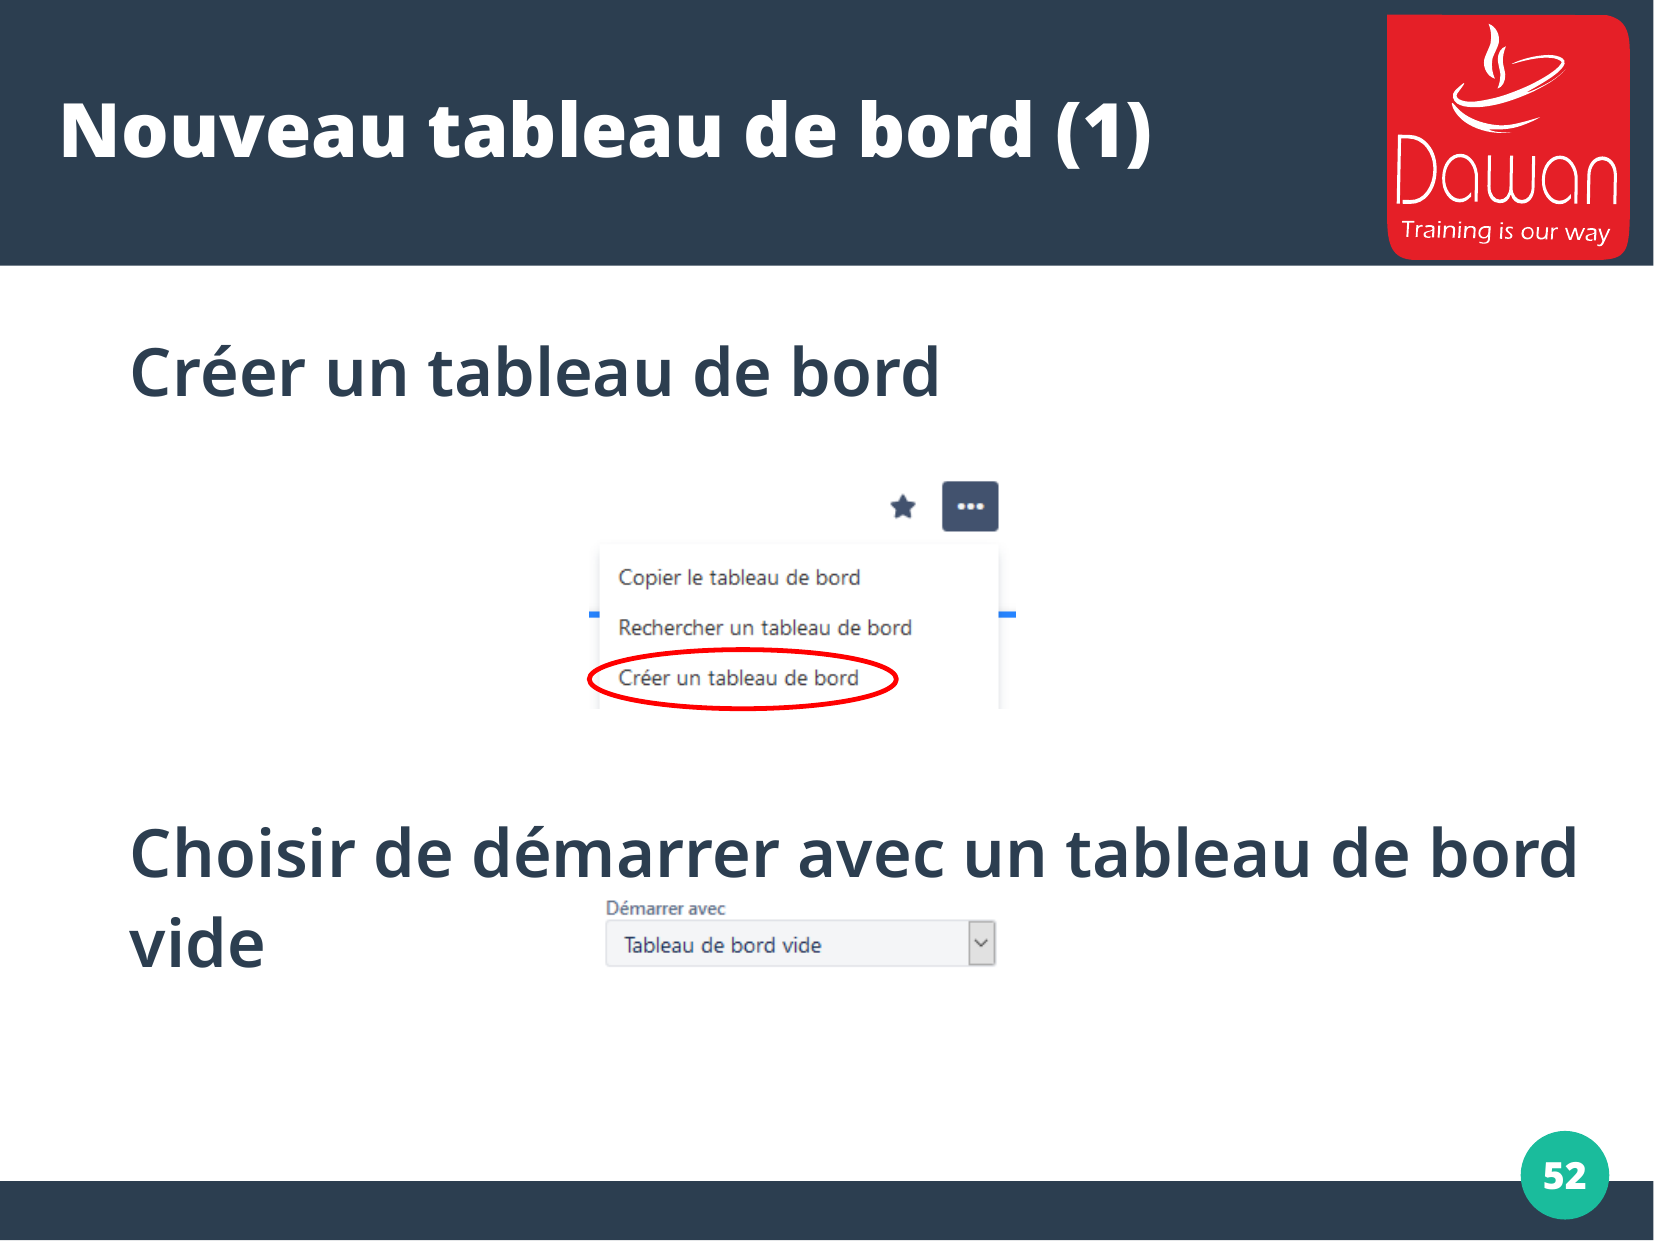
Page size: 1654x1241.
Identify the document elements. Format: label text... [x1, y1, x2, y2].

list [1104, 863, 1118, 871]
list [1145, 863, 1160, 871]
list [1342, 863, 1358, 871]
list [1284, 863, 1299, 871]
list [628, 863, 642, 871]
list [1442, 863, 1457, 871]
list [385, 863, 401, 871]
list Créer un tableau de bord Choisir de démarrer avec un tableau de bord vide [59, 324, 1595, 863]
list [976, 863, 991, 871]
list [809, 863, 823, 871]
list [483, 863, 499, 871]
picture [1387, 14, 1630, 260]
picture [589, 469, 1016, 709]
picture [590, 893, 1008, 975]
list [59, 863, 1595, 1152]
list [1482, 863, 1499, 871]
list [227, 863, 244, 871]
list [1243, 863, 1257, 871]
list [1550, 863, 1566, 871]
picture [589, 682, 709, 709]
text_box [589, 649, 897, 709]
title Nouveau tableau de bord (1) [59, 49, 1387, 207]
